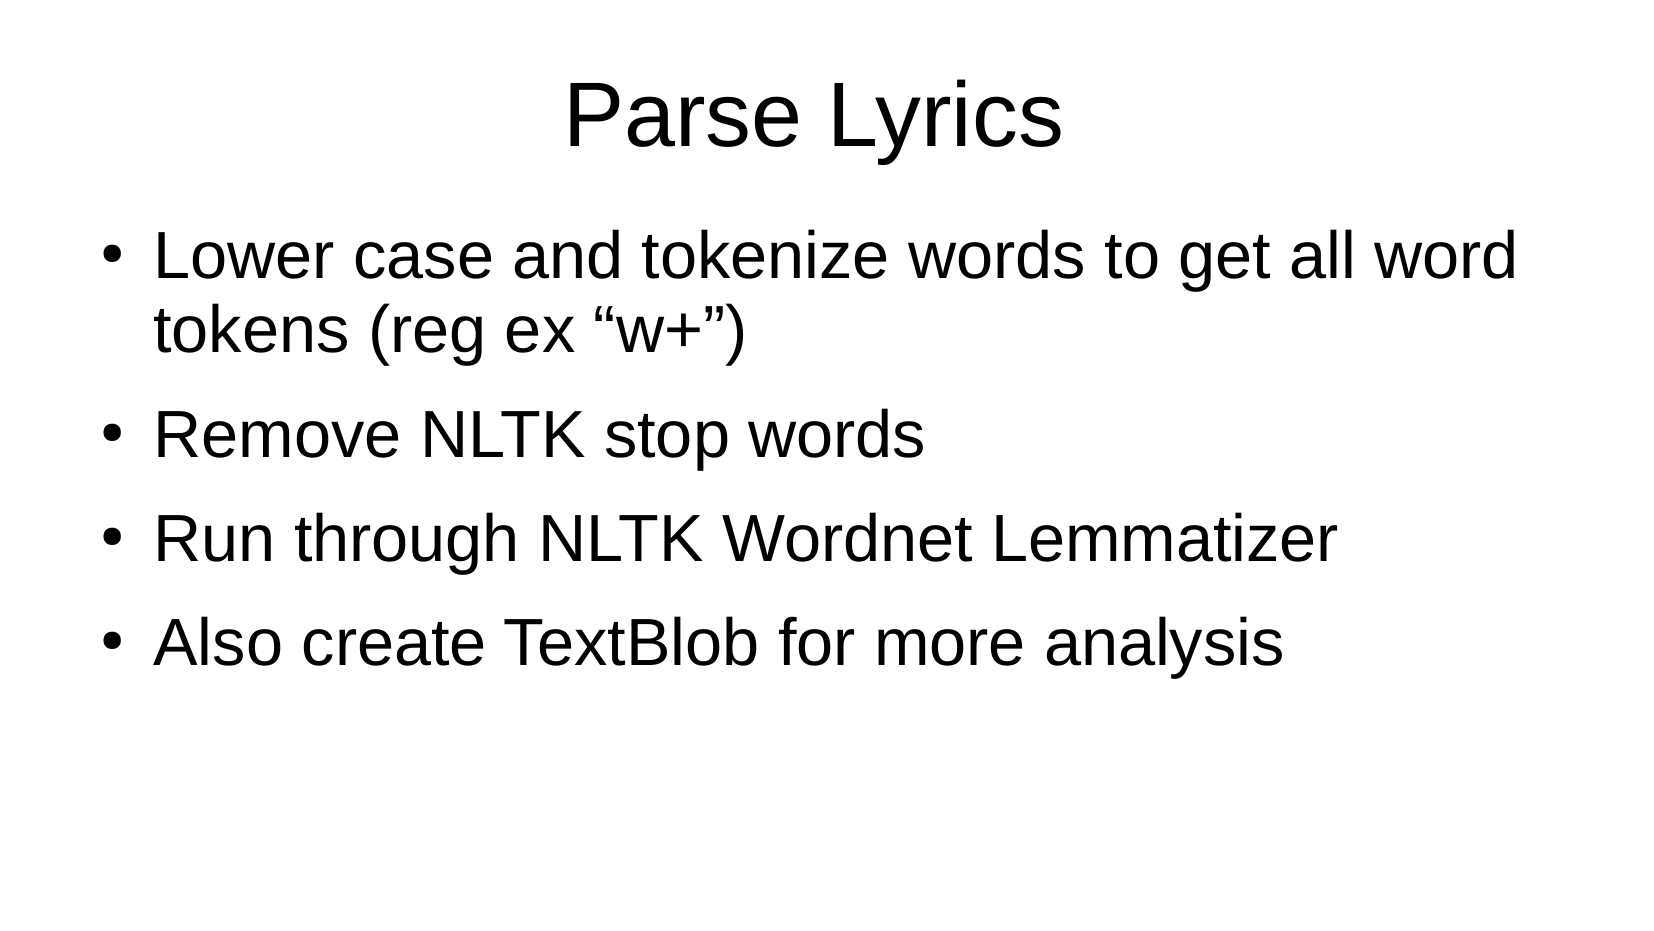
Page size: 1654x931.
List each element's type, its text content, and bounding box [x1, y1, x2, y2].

list Lower case and tokenize words to get all word tokens (reg ex “w+”) Remove NLTK stop words Run through NLTK Wordnet Lemmatizer Also create TextBlob for more analysis [82, 217, 1571, 758]
title Parse Lyrics [82, 37, 1571, 193]
